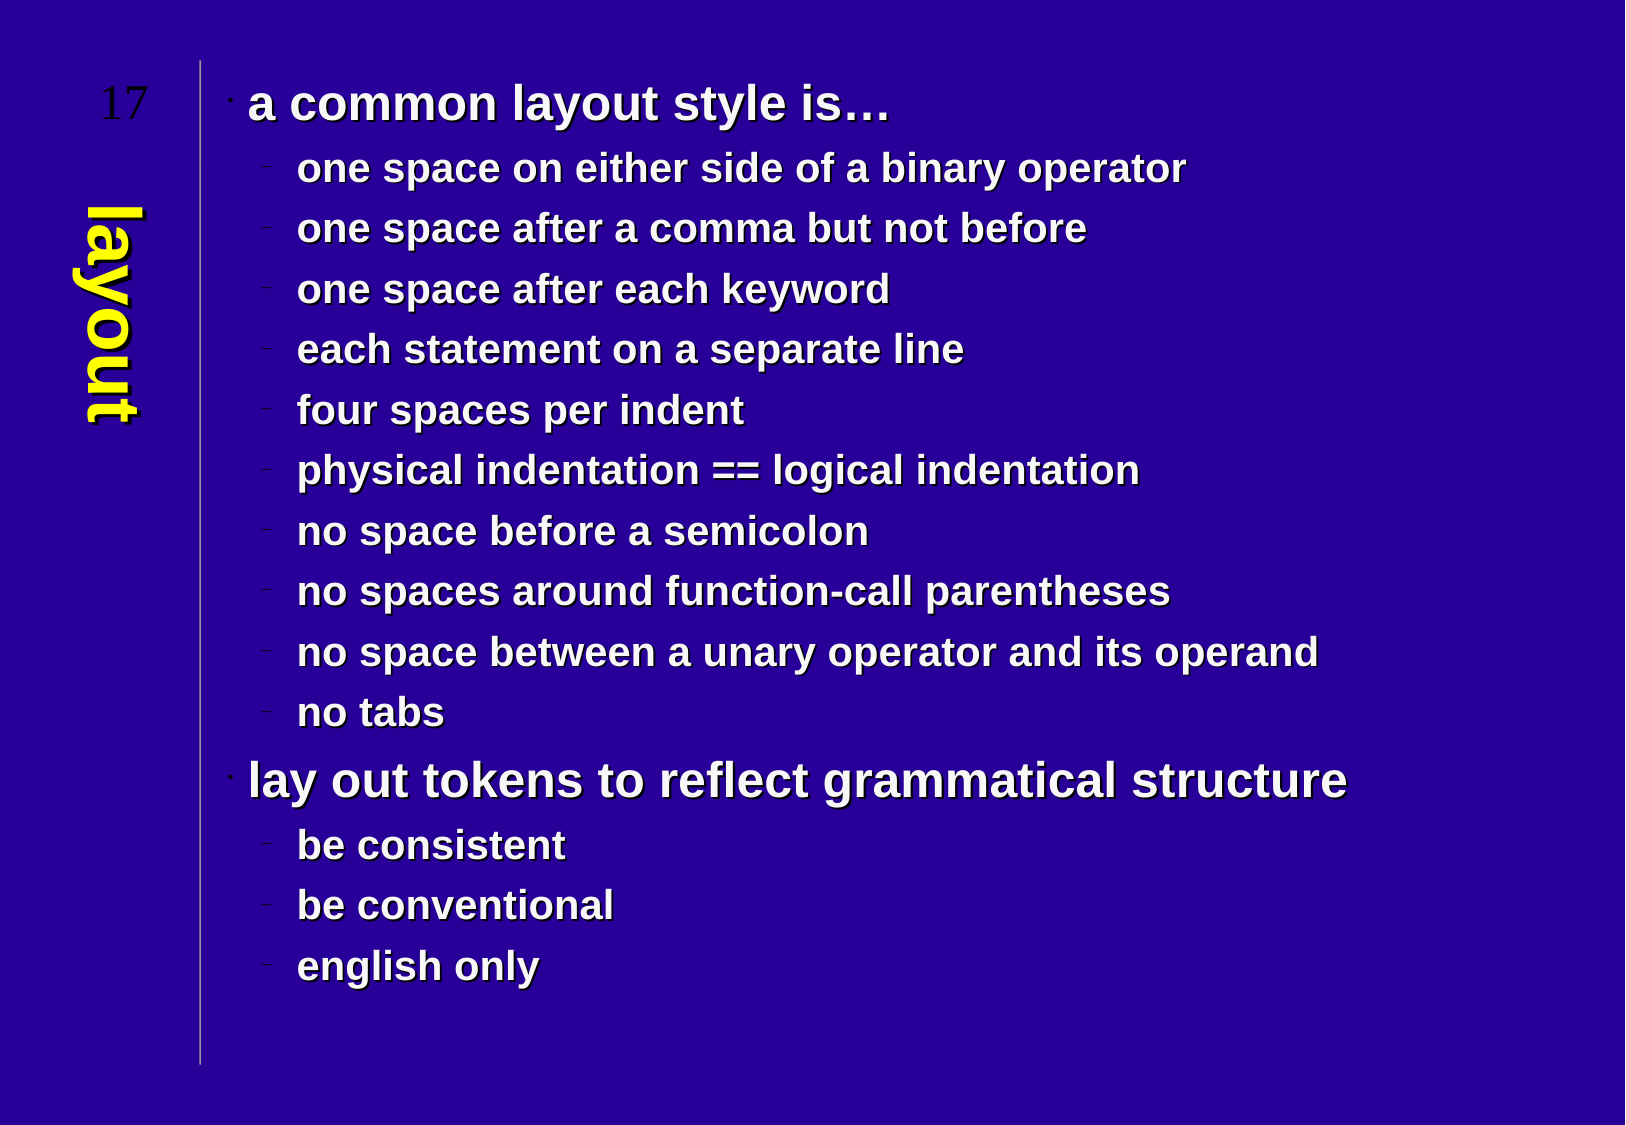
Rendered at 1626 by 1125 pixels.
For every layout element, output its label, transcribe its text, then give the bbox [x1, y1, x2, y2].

list a common layout style is… one space on either side of a binary operator one space after a comma but not before one space after each keyword each statement on a separate line four spaces per indent physical indentation == logical indentation no space before a semicolon no spaces around function-call parentheses no space between a unary operator and its operand no tabs lay out tokens to reflect grammatical structure be consistent be conventional english only [212, 62, 1625, 1063]
title layout [50, 187, 188, 1063]
